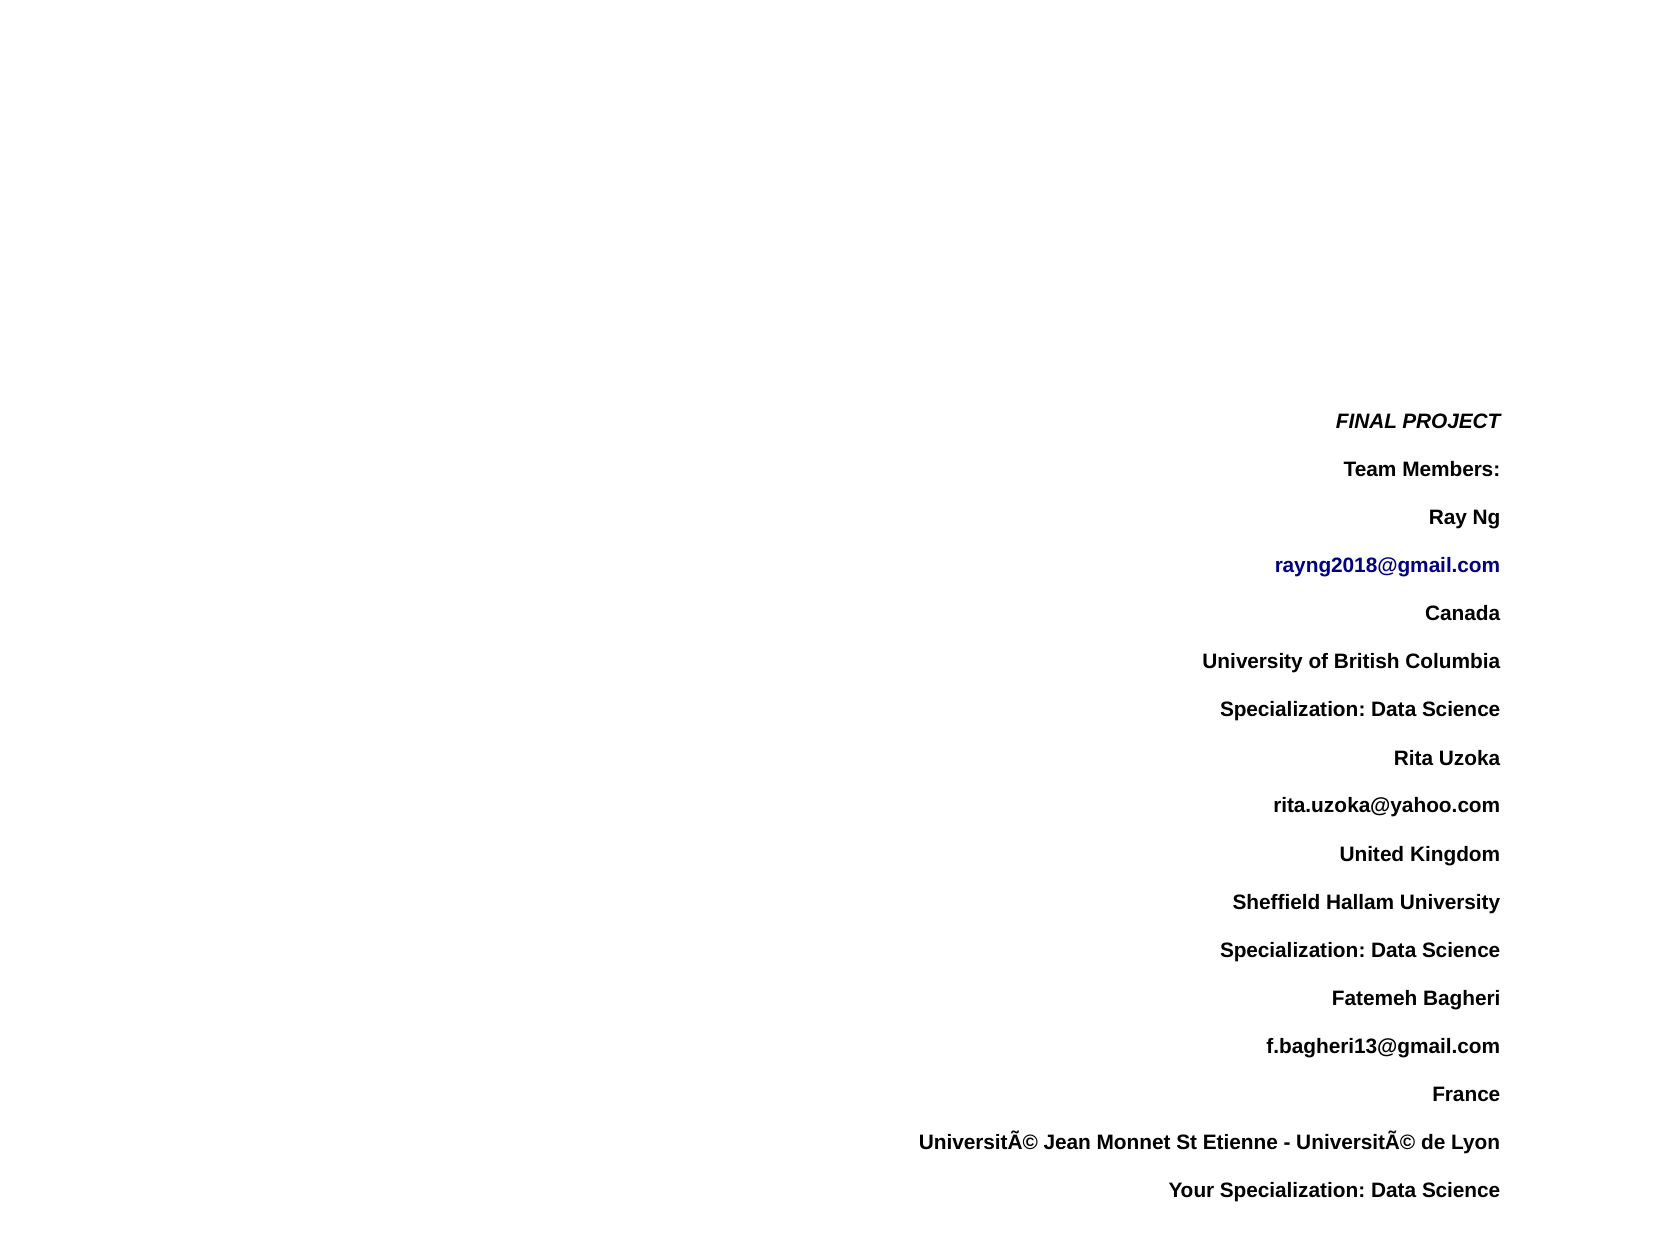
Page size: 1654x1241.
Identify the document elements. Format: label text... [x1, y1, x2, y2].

text_box FINAL PROJECT Team Members: Ray Ng rayng2018@gmail.com Canada University of British Columbia Specialization: Data Science Rita Uzoka rita.uzoka@yahoo.com United Kingdom Sheffield Hallam University Specialization: Data Science Fatemeh Bagheri f.bagheri13@gmail.com France UniversitÃ© Jean Monnet St Etienne - UniversitÃ© de Lyon Your Specialization: Data Science [120, 210, 1516, 1241]
